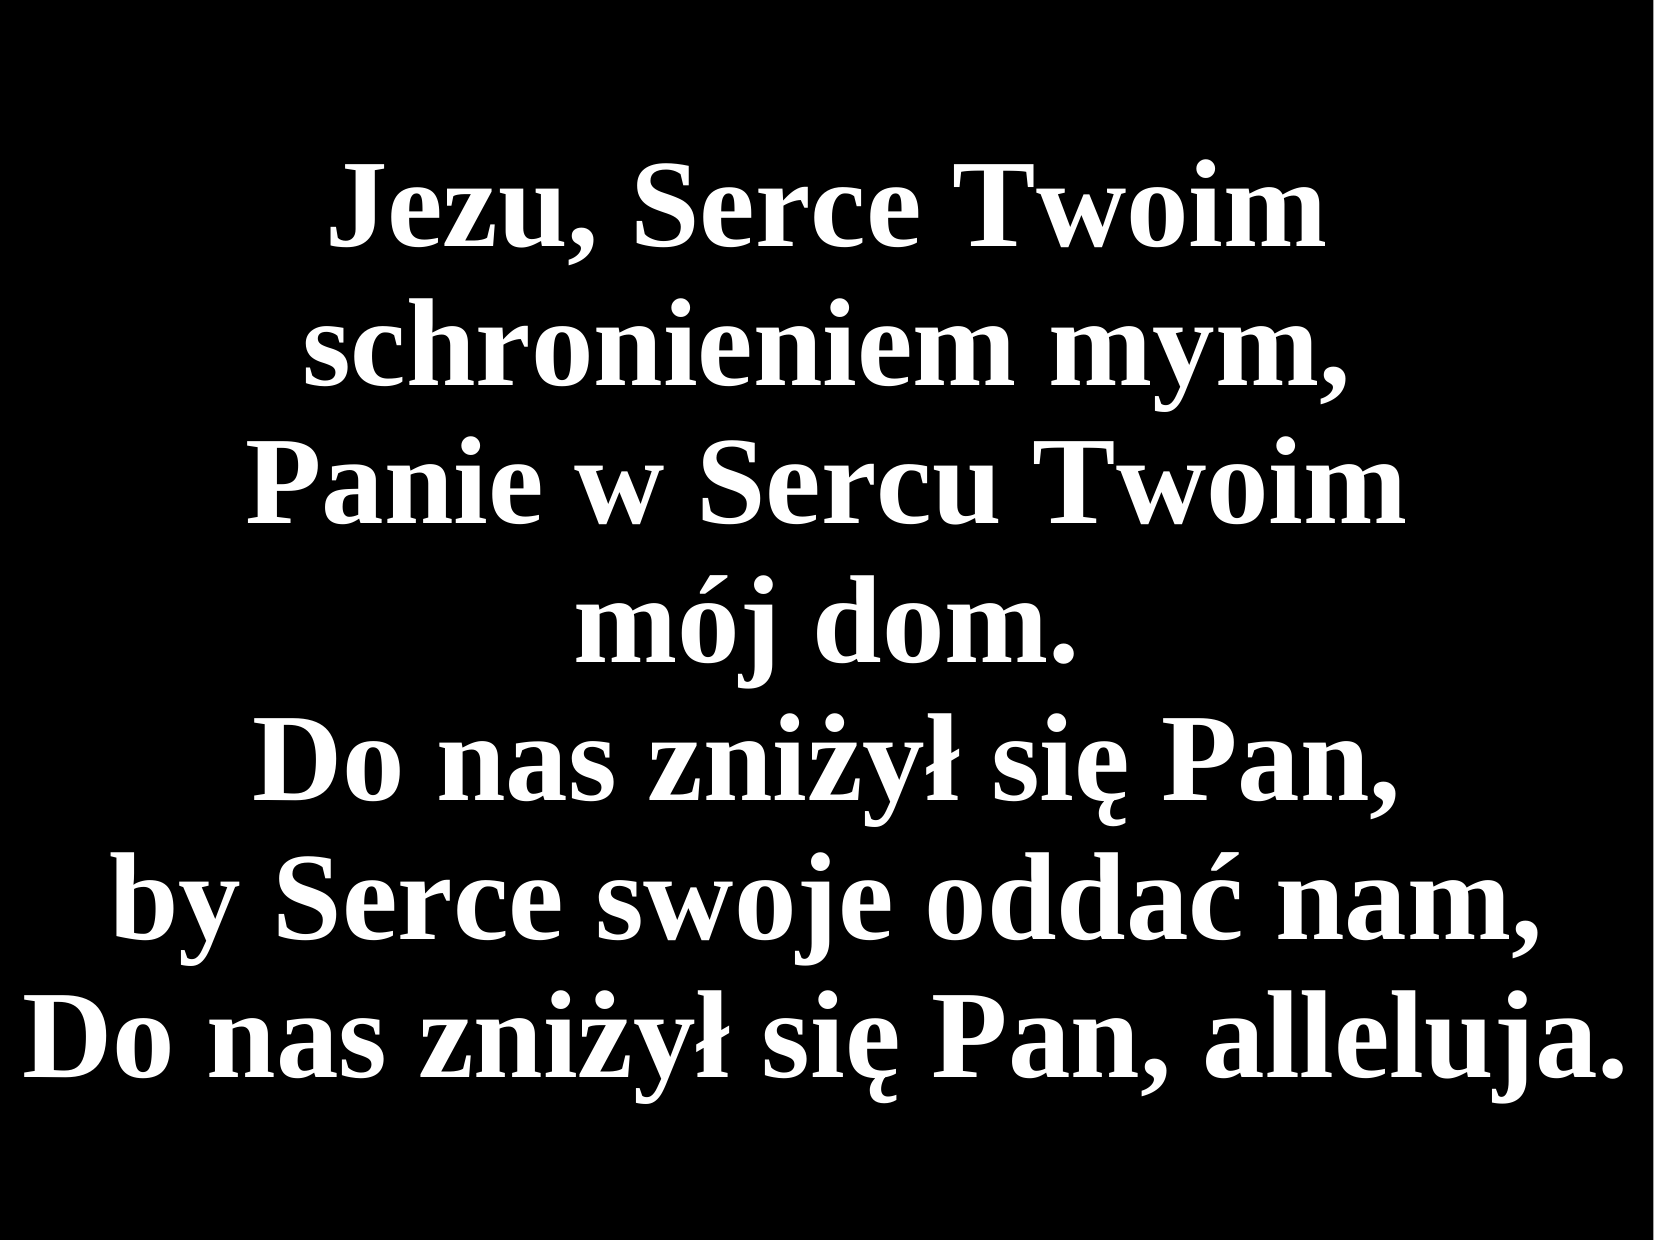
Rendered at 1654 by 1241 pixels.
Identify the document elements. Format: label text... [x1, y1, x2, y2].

title Jezu, Serce Twoim schronieniem mym, Panie w Sercu Twoim mój dom. Do nas zniżył się Pan, by Serce swoje oddać nam, Do nas zniżył się Pan, alleluja. [0, 0, 1654, 1241]
